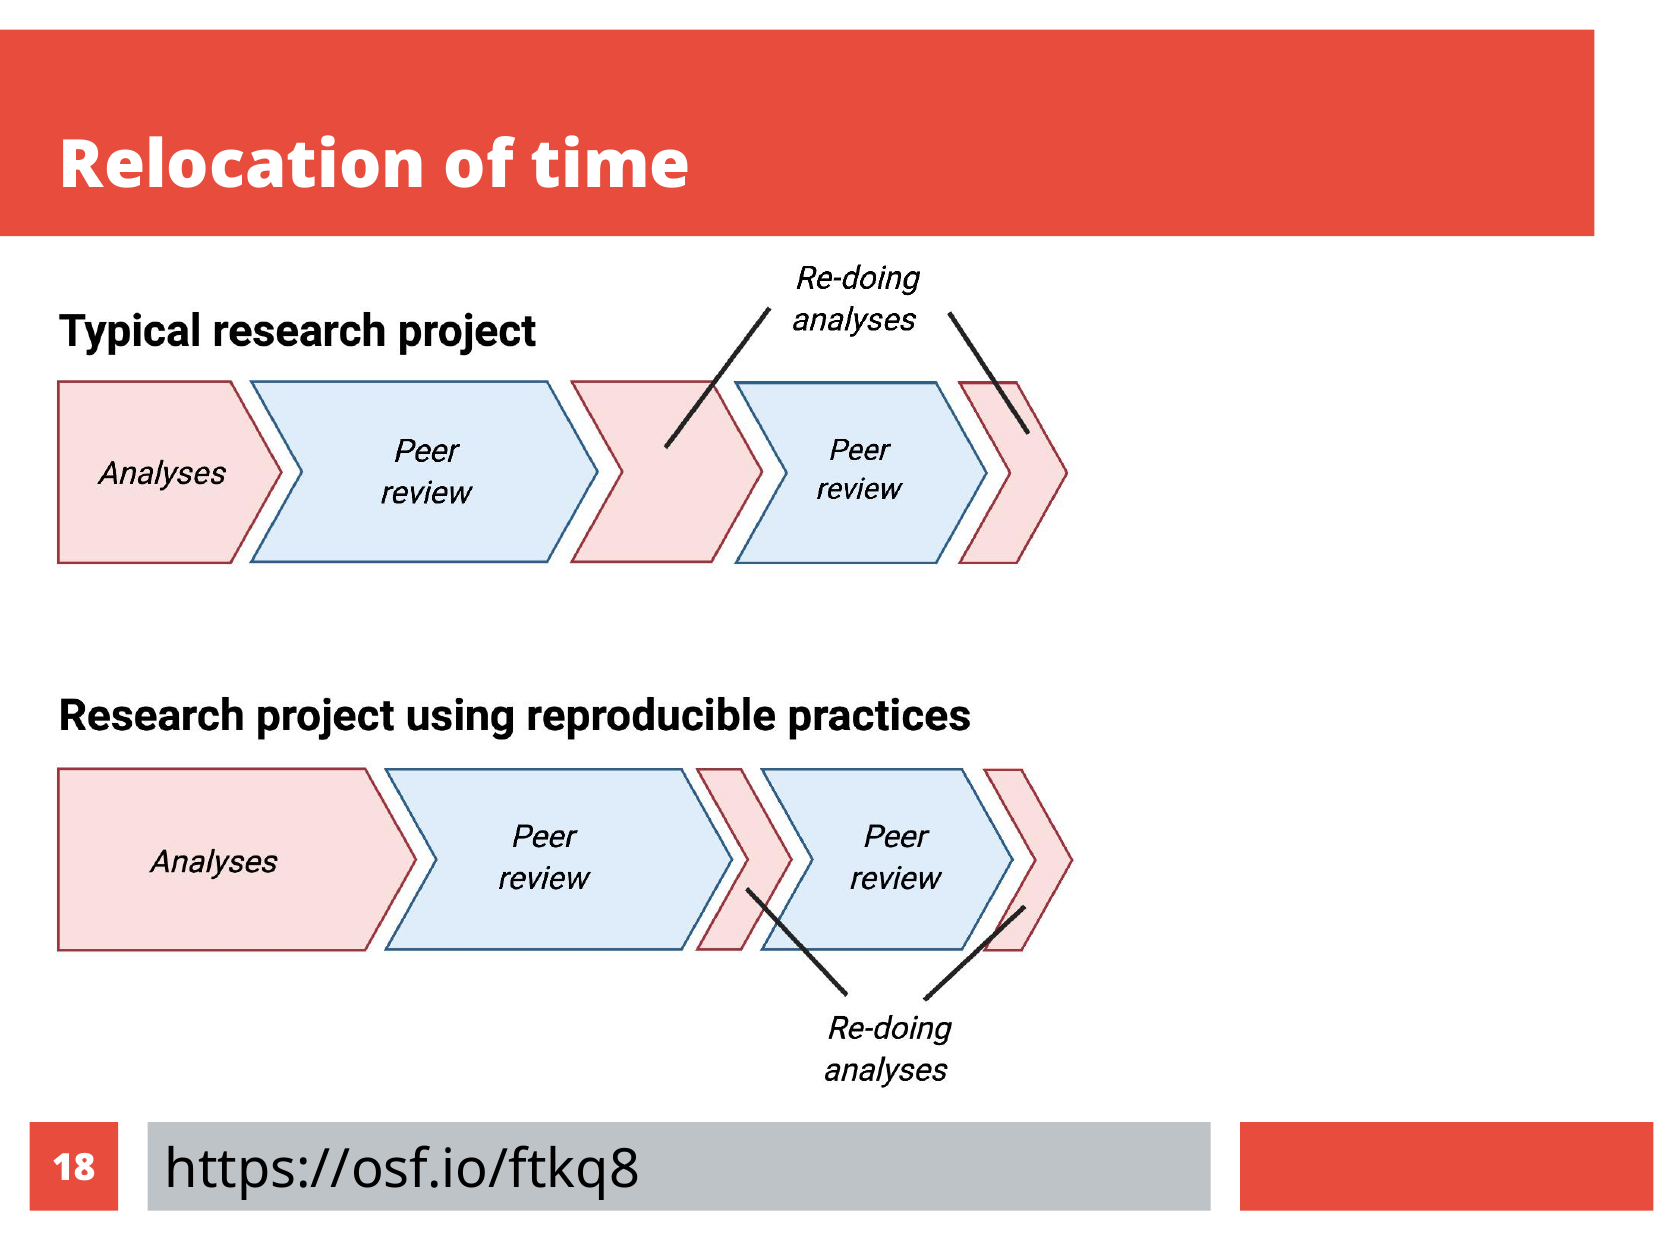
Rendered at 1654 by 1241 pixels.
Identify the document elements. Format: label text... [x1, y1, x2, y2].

title Relocation of time [59, 59, 1595, 207]
text_box https://osf.io/ftkq8 [150, 1121, 1201, 1201]
picture [19, 252, 1096, 1104]
